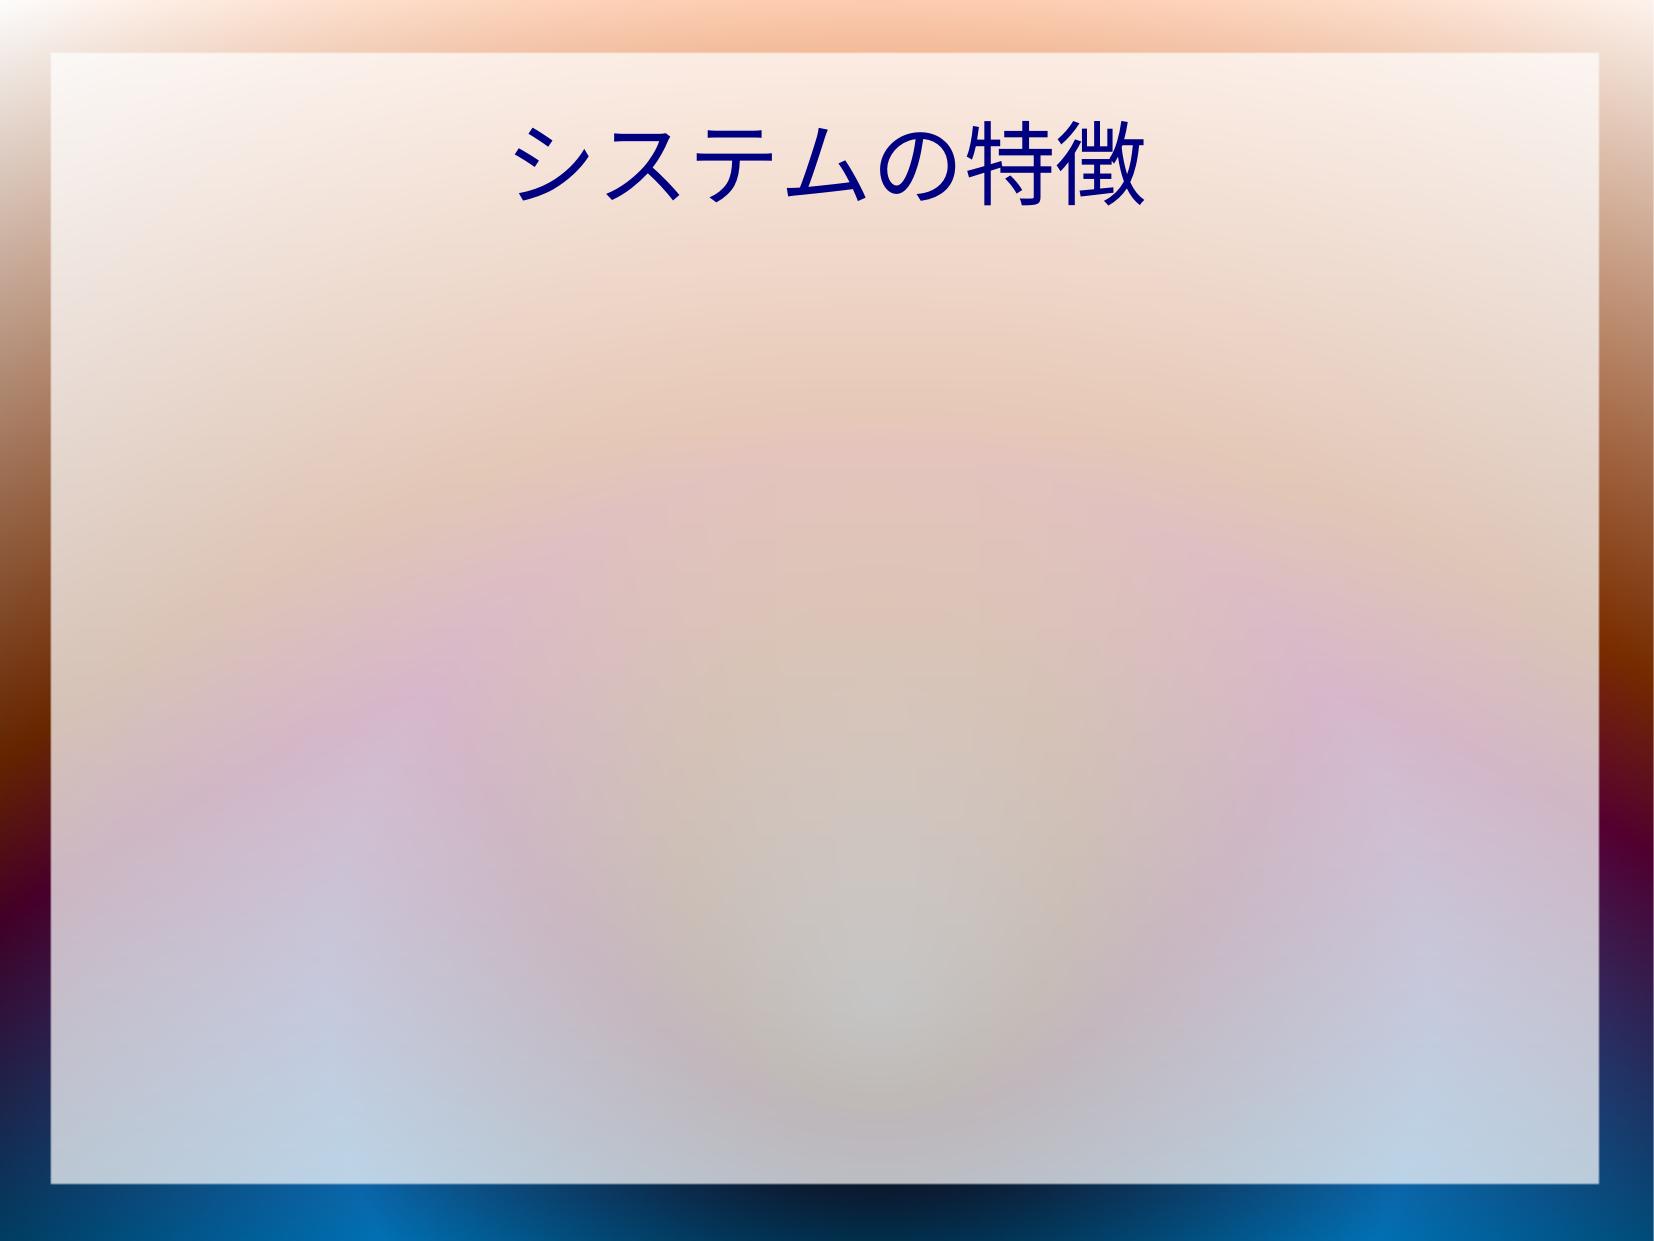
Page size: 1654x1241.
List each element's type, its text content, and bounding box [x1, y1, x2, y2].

picture [0, 0, 1654, 1241]
title システムの特徴 [82, 55, 1571, 263]
